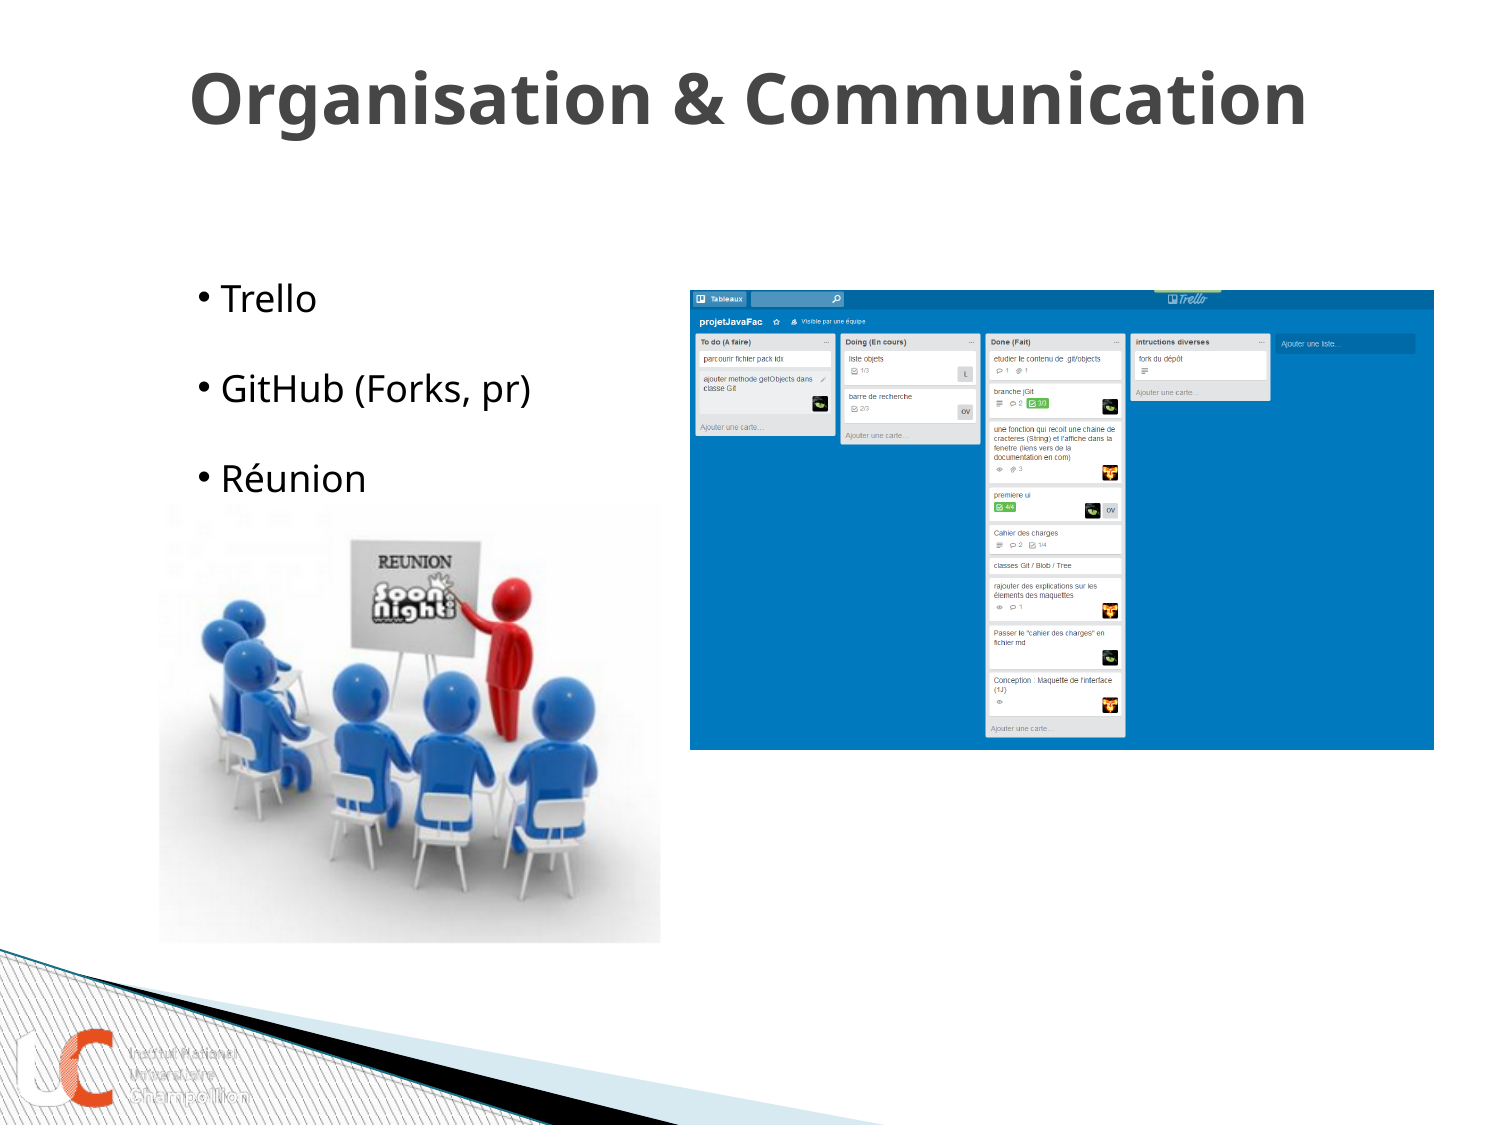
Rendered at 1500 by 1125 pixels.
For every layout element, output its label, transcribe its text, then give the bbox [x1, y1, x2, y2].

picture [690, 290, 1434, 751]
title Organisation & Communication [75, 45, 1425, 233]
text_box Trello GitHub (Forks, pr) Réunion [183, 267, 786, 507]
picture [0, 952, 543, 1125]
picture [147, 503, 681, 948]
